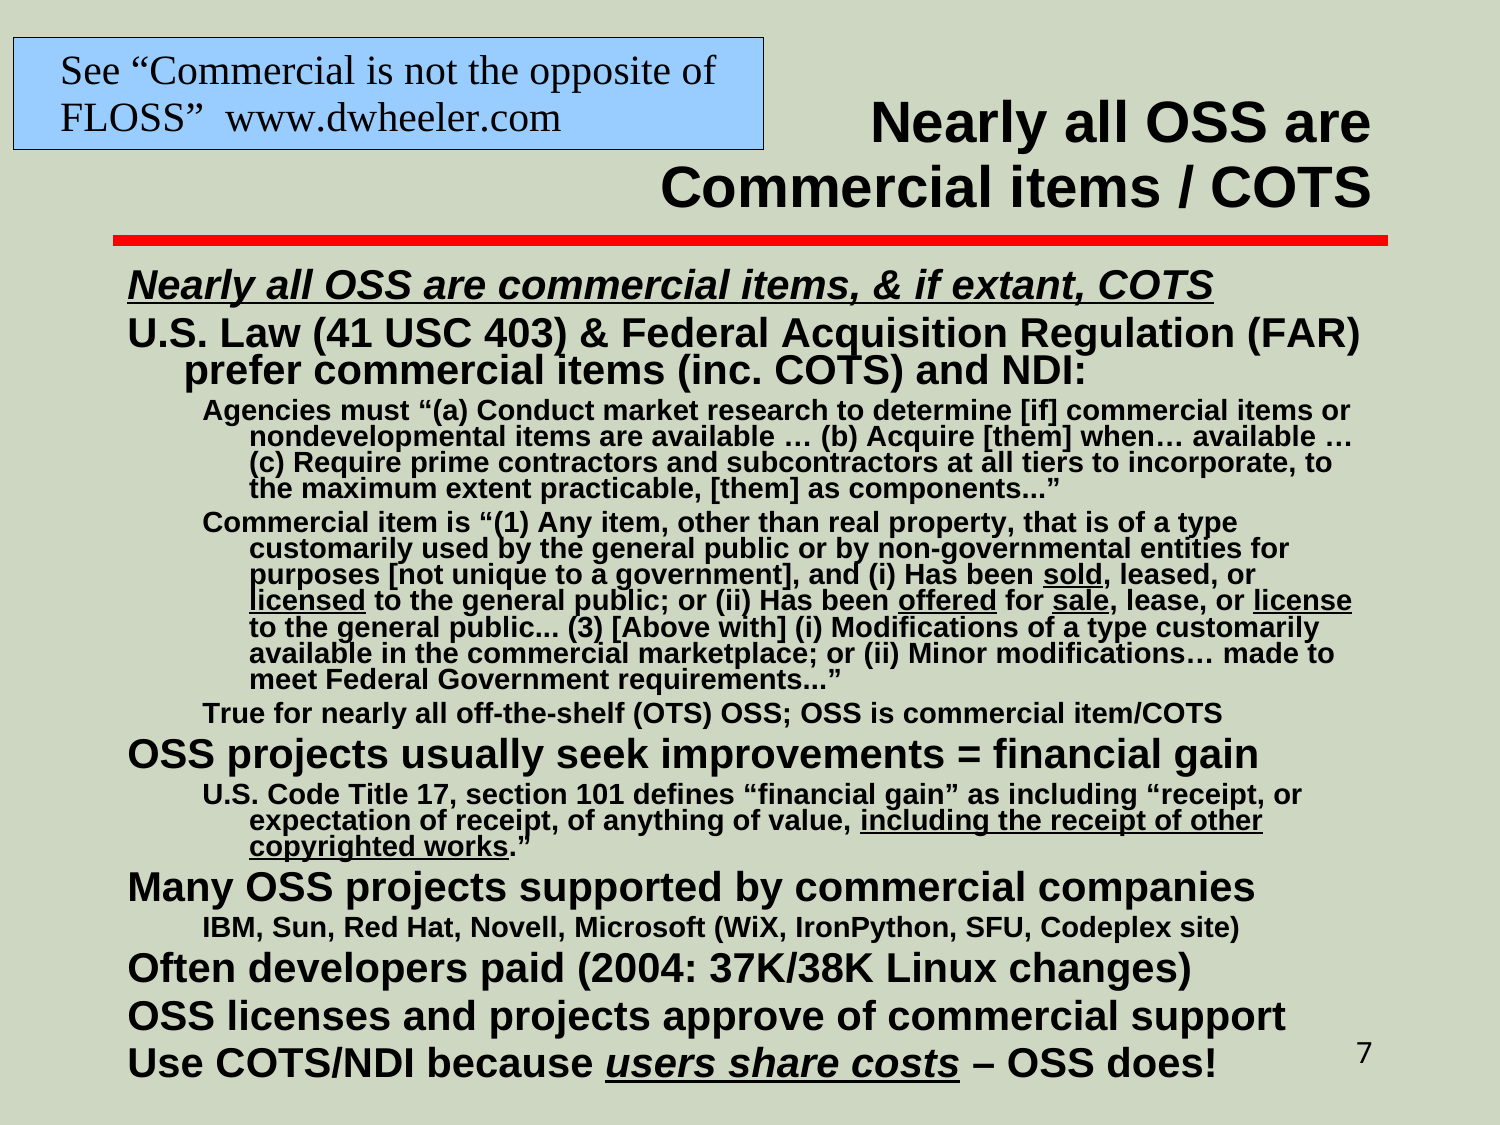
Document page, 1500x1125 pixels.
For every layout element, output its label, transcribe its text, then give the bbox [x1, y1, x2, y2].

text_box See “Commercial is not the opposite of FLOSS” www.dwheeler.com [13, 37, 764, 150]
list Nearly all OSS are commercial items, & if extant, COTS U.S. Law (41 USC 403) & Federal Acquisition Regulation (FAR) prefer commercial items (inc. COTS) and NDI: Agencies must “(a) Conduct market research to determine [if] commercial items or nondevelopmental items are available … (b) Acquire [them] when… available … (c) Require prime contractors and subcontractors at all tiers to incorporate, to the maximum extent practicable, [them] as components...” Commercial item is “(1) Any item, other than real property, that is of a type customarily used by the general public or by non-governmental entities for purposes [not unique to a government], and (i) Has been sold, leased, or licensed to the general public; or (ii) Has been offered for sale, lease, or license to the general public... (3) [Above with] (i) Modifications of a type customarily available in the commercial marketplace; or (ii) Minor modifications… made to meet Federal Government requirements...” True for nearly all off-the-shelf (OTS) OSS; OSS is commercial item/COTS OSS projects usually seek improvements = financial gain U.S. Code Title 17, section 101 defines “financial gain” as including “receipt, or expectation of receipt, of anything of value, including the receipt of other copyrighted works.” Many OSS projects supported by commercial companies IBM, Sun, Red Hat, Novell, Microsoft (WiX, IronPython, SFU, Codeplex site) Often developers paid (2004: 37K/38K Linux changes) OSS licenses and projects approve of commercial support Use COTS/NDI because users share costs – OSS does! [112, 262, 1388, 1103]
title Nearly all OSS are Commercial items / COTS [337, 81, 1388, 228]
